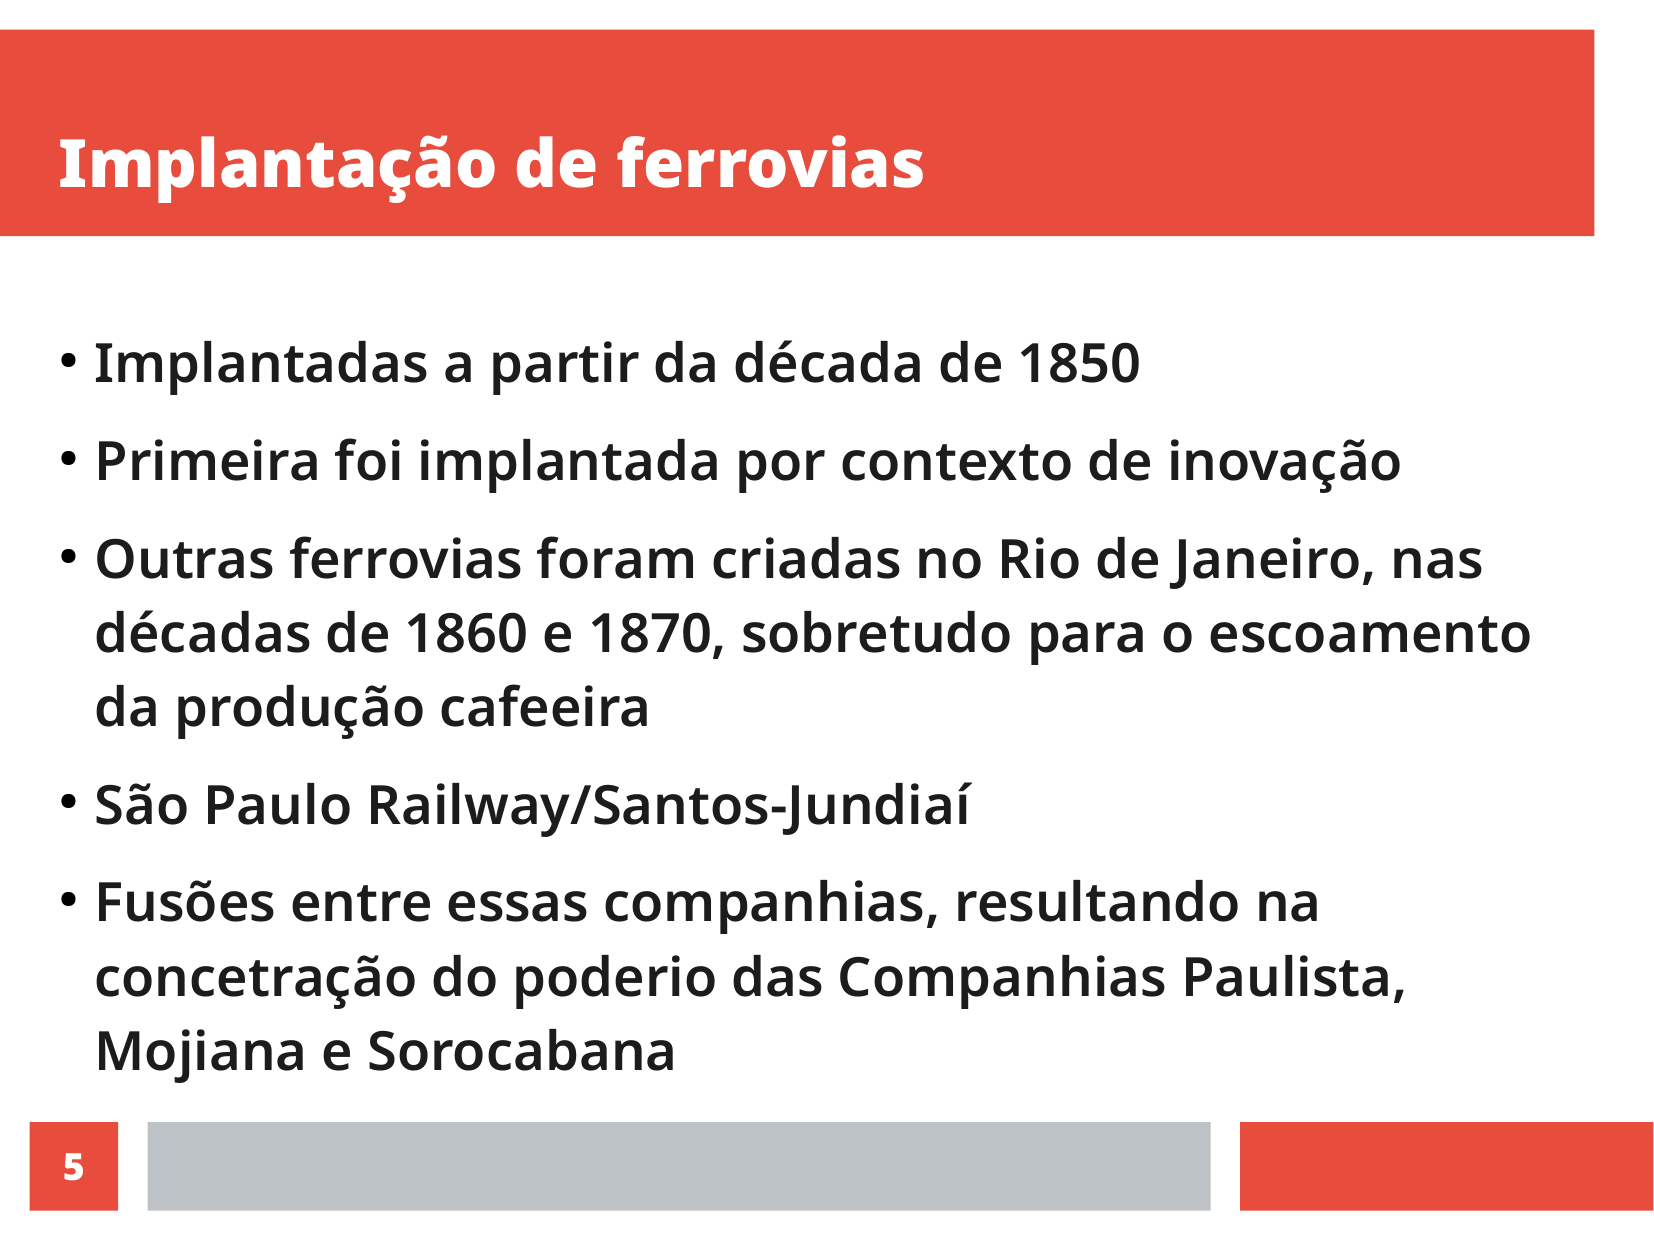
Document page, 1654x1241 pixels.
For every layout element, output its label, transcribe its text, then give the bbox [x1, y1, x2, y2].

list Implantadas a partir da década de 1850 Primeira foi implantada por contexto de inovação Outras ferrovias foram criadas no Rio de Janeiro, nas décadas de 1860 e 1870, sobretudo para o escoamento da produção cafeeira São Paulo Railway/Santos-Jundiaí Fusões entre essas companhias, resultando na concetração do poderio das Companhias Paulista, Mojiana e Sorocabana [59, 324, 1565, 1093]
title Implantação de ferrovias [59, 59, 1595, 207]
